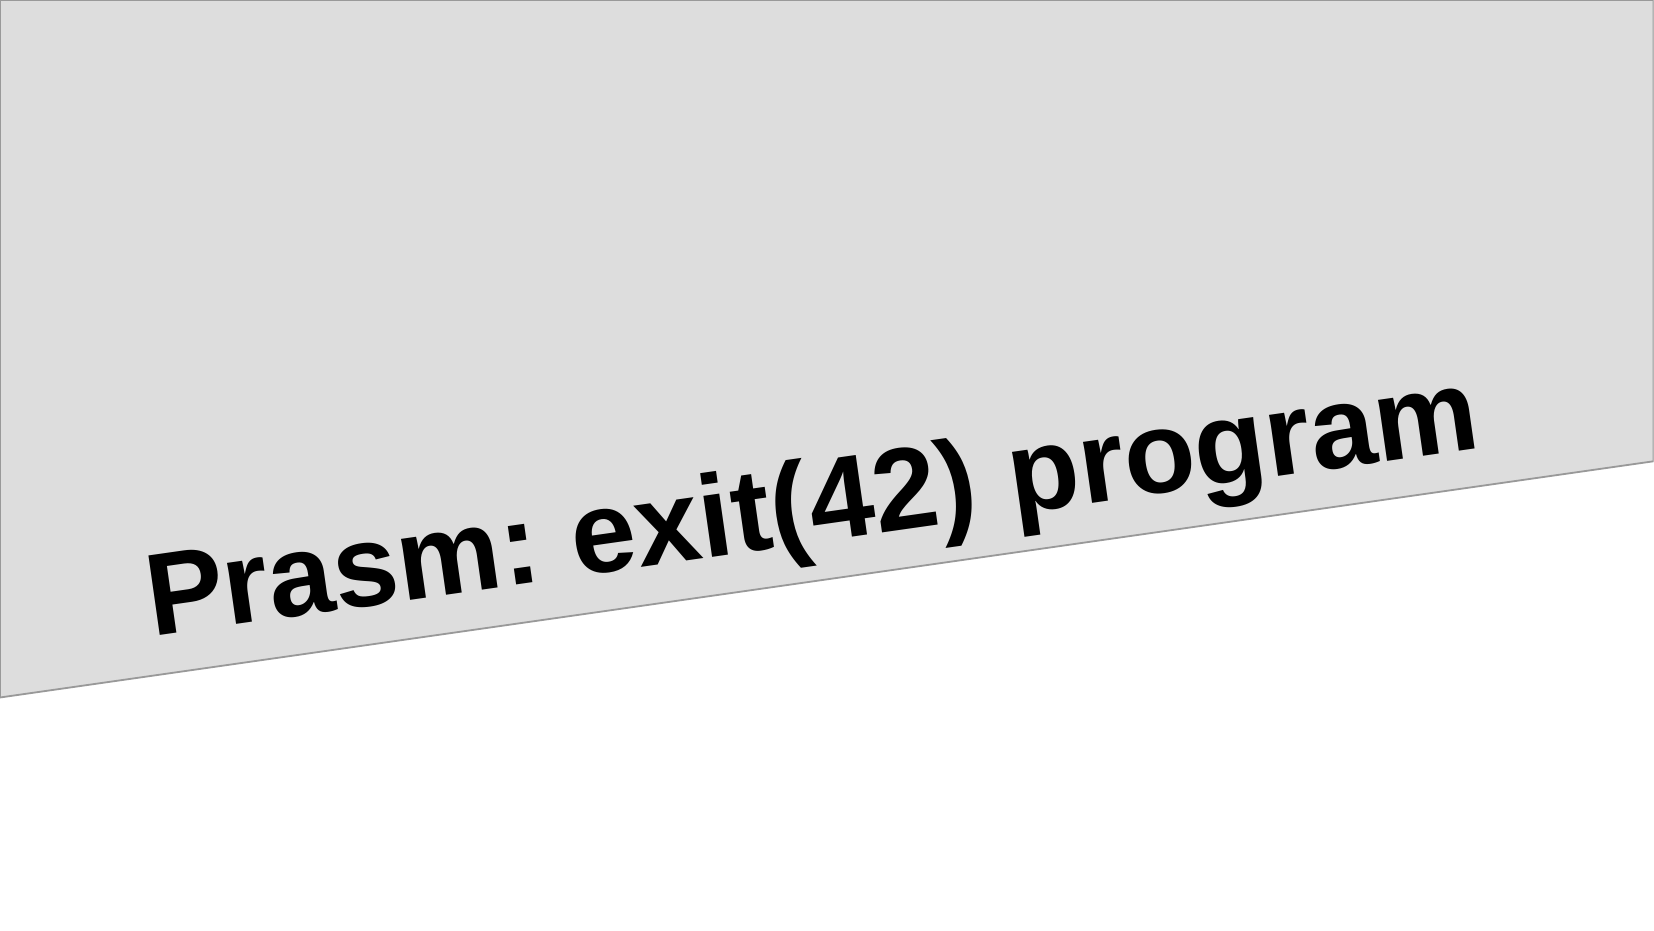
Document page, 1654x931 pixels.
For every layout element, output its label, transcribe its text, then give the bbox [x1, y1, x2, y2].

title Prasm: exit(42) program [62, 267, 1562, 737]
text_box [100, 478, 1546, 782]
